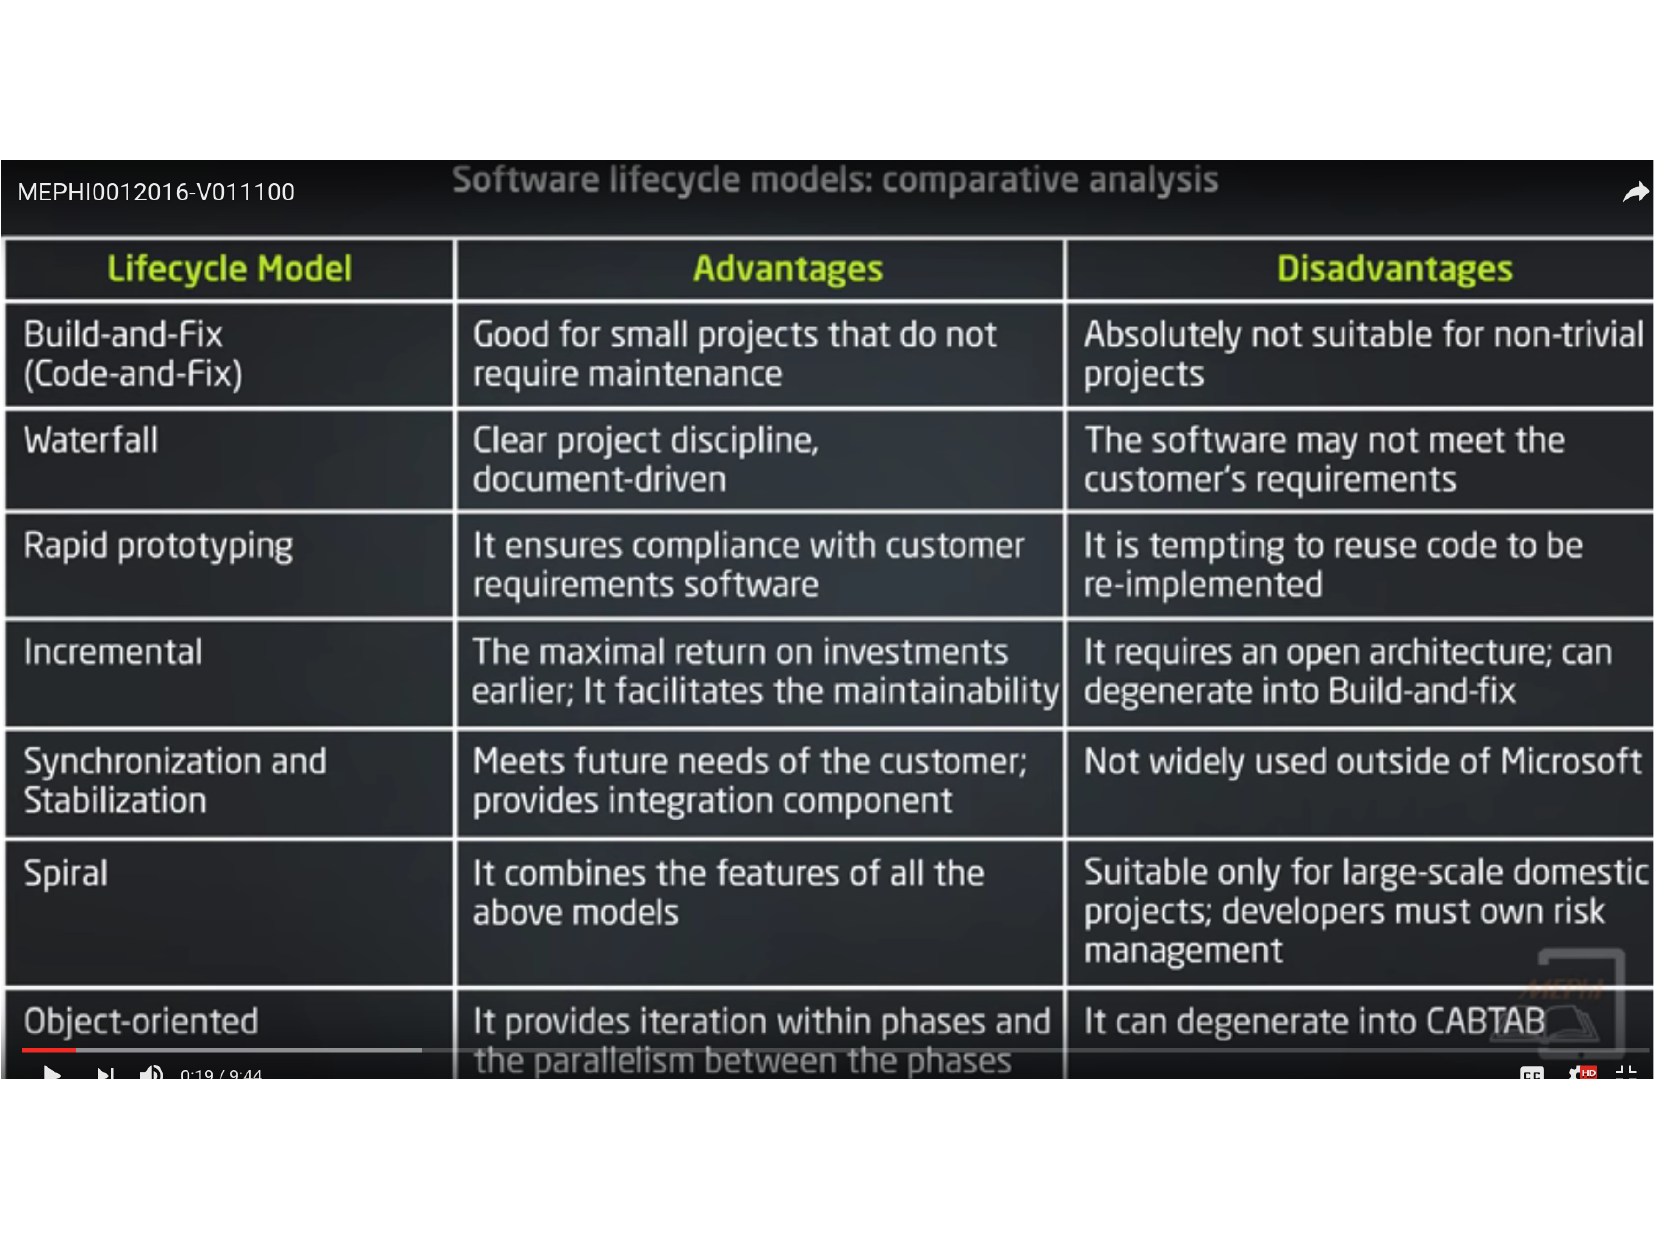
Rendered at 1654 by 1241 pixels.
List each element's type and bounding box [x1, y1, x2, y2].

picture [1, 160, 1654, 1079]
